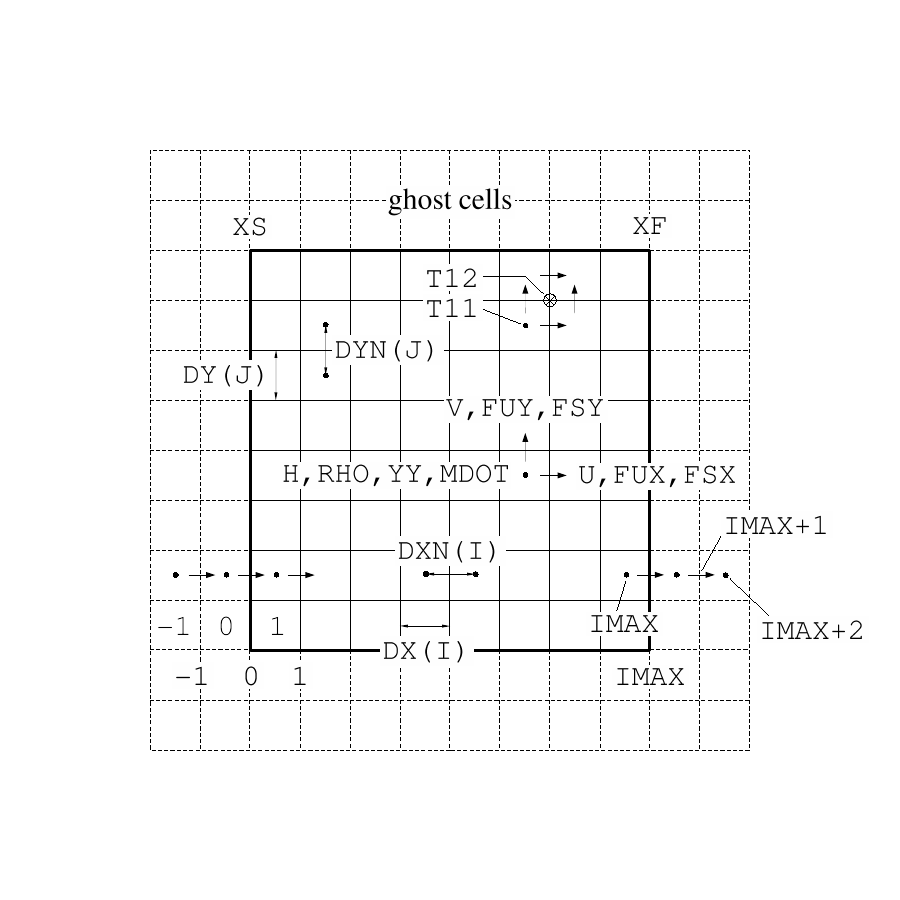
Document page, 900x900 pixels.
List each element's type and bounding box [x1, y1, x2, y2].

picture [757, 616, 869, 643]
picture [172, 662, 214, 689]
picture [280, 462, 511, 489]
picture [630, 214, 672, 238]
picture [180, 360, 274, 390]
picture [332, 335, 444, 365]
picture [444, 396, 608, 424]
picture [395, 536, 506, 566]
picture [289, 662, 313, 689]
picture [612, 665, 689, 689]
picture [230, 215, 272, 239]
picture [423, 264, 483, 291]
picture [386, 186, 515, 219]
picture [240, 662, 264, 689]
picture [215, 612, 239, 639]
picture [154, 612, 196, 639]
picture [380, 636, 474, 667]
picture [576, 463, 740, 490]
picture [721, 511, 833, 538]
picture [266, 612, 291, 639]
picture [423, 294, 483, 321]
picture [586, 612, 663, 636]
